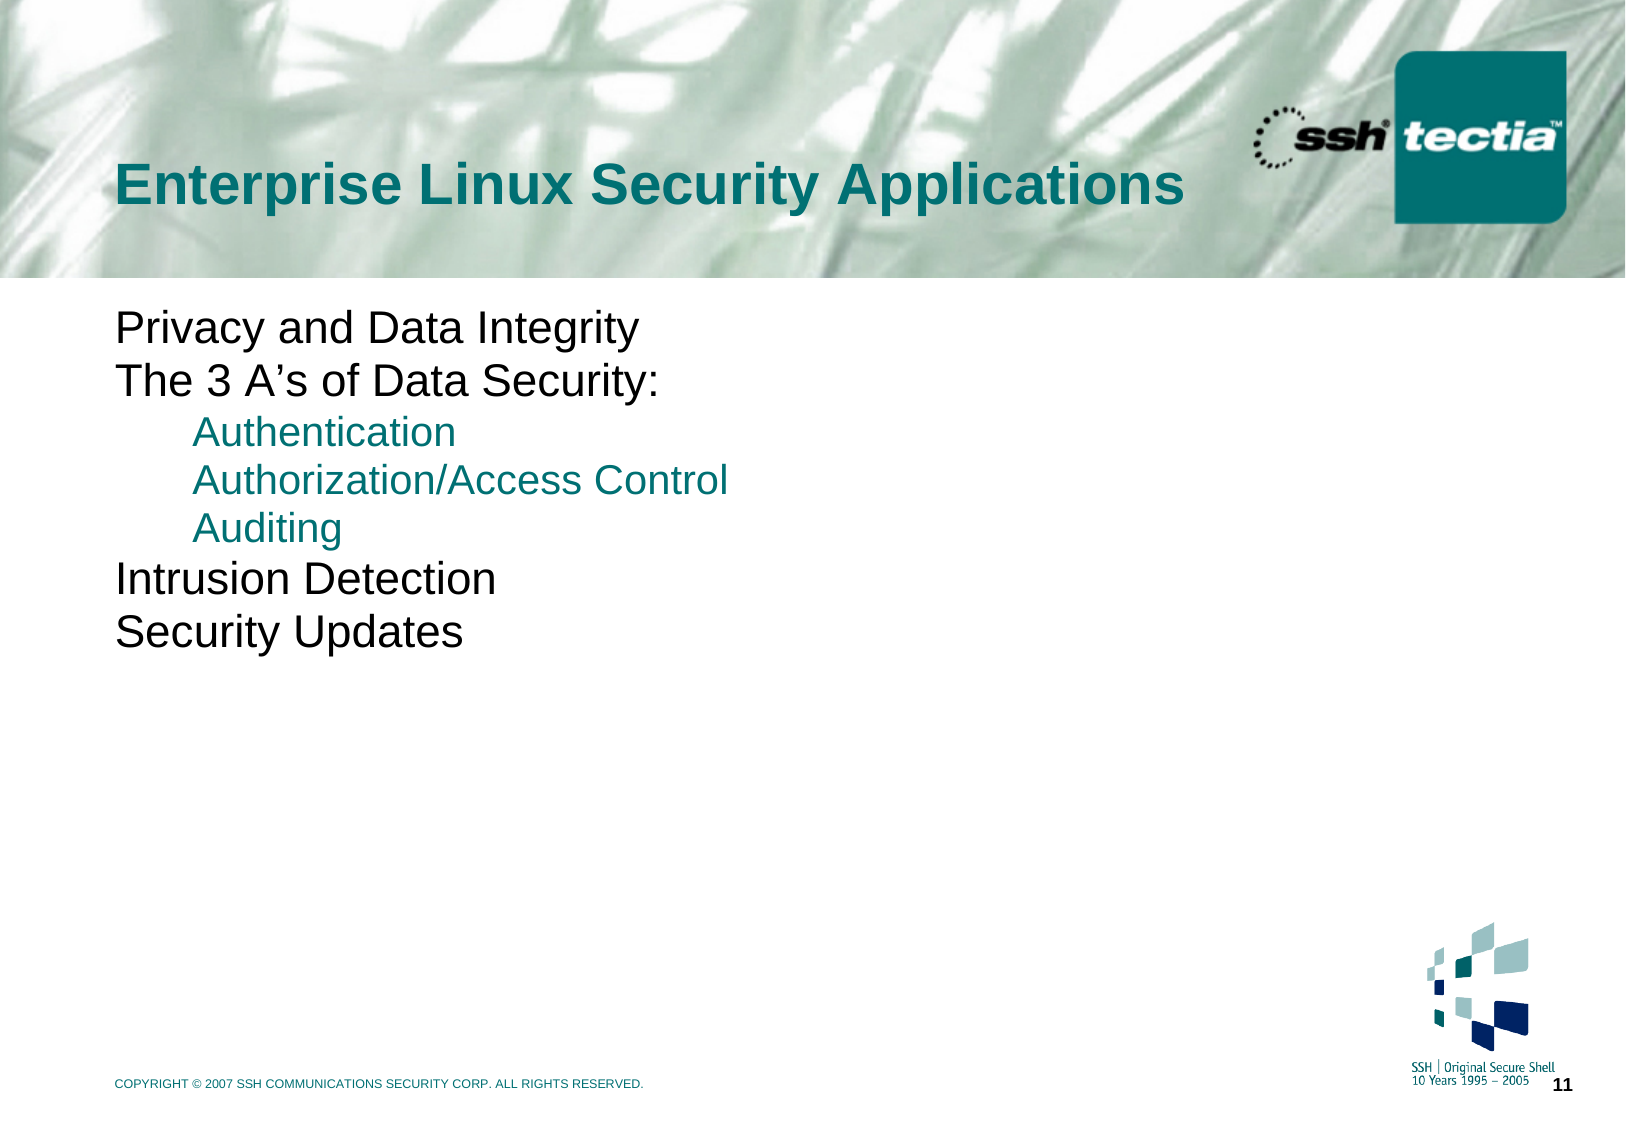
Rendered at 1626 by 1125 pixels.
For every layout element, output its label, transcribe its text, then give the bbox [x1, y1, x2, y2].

list Privacy and Data Integrity The 3 A’s of Data Security: Authentication Authorization/Access Control Auditing Intrusion Detection Security Updates [99, 299, 1575, 1000]
title Enterprise Linux Security Applications [99, 99, 1213, 276]
picture [0, 0, 1626, 278]
